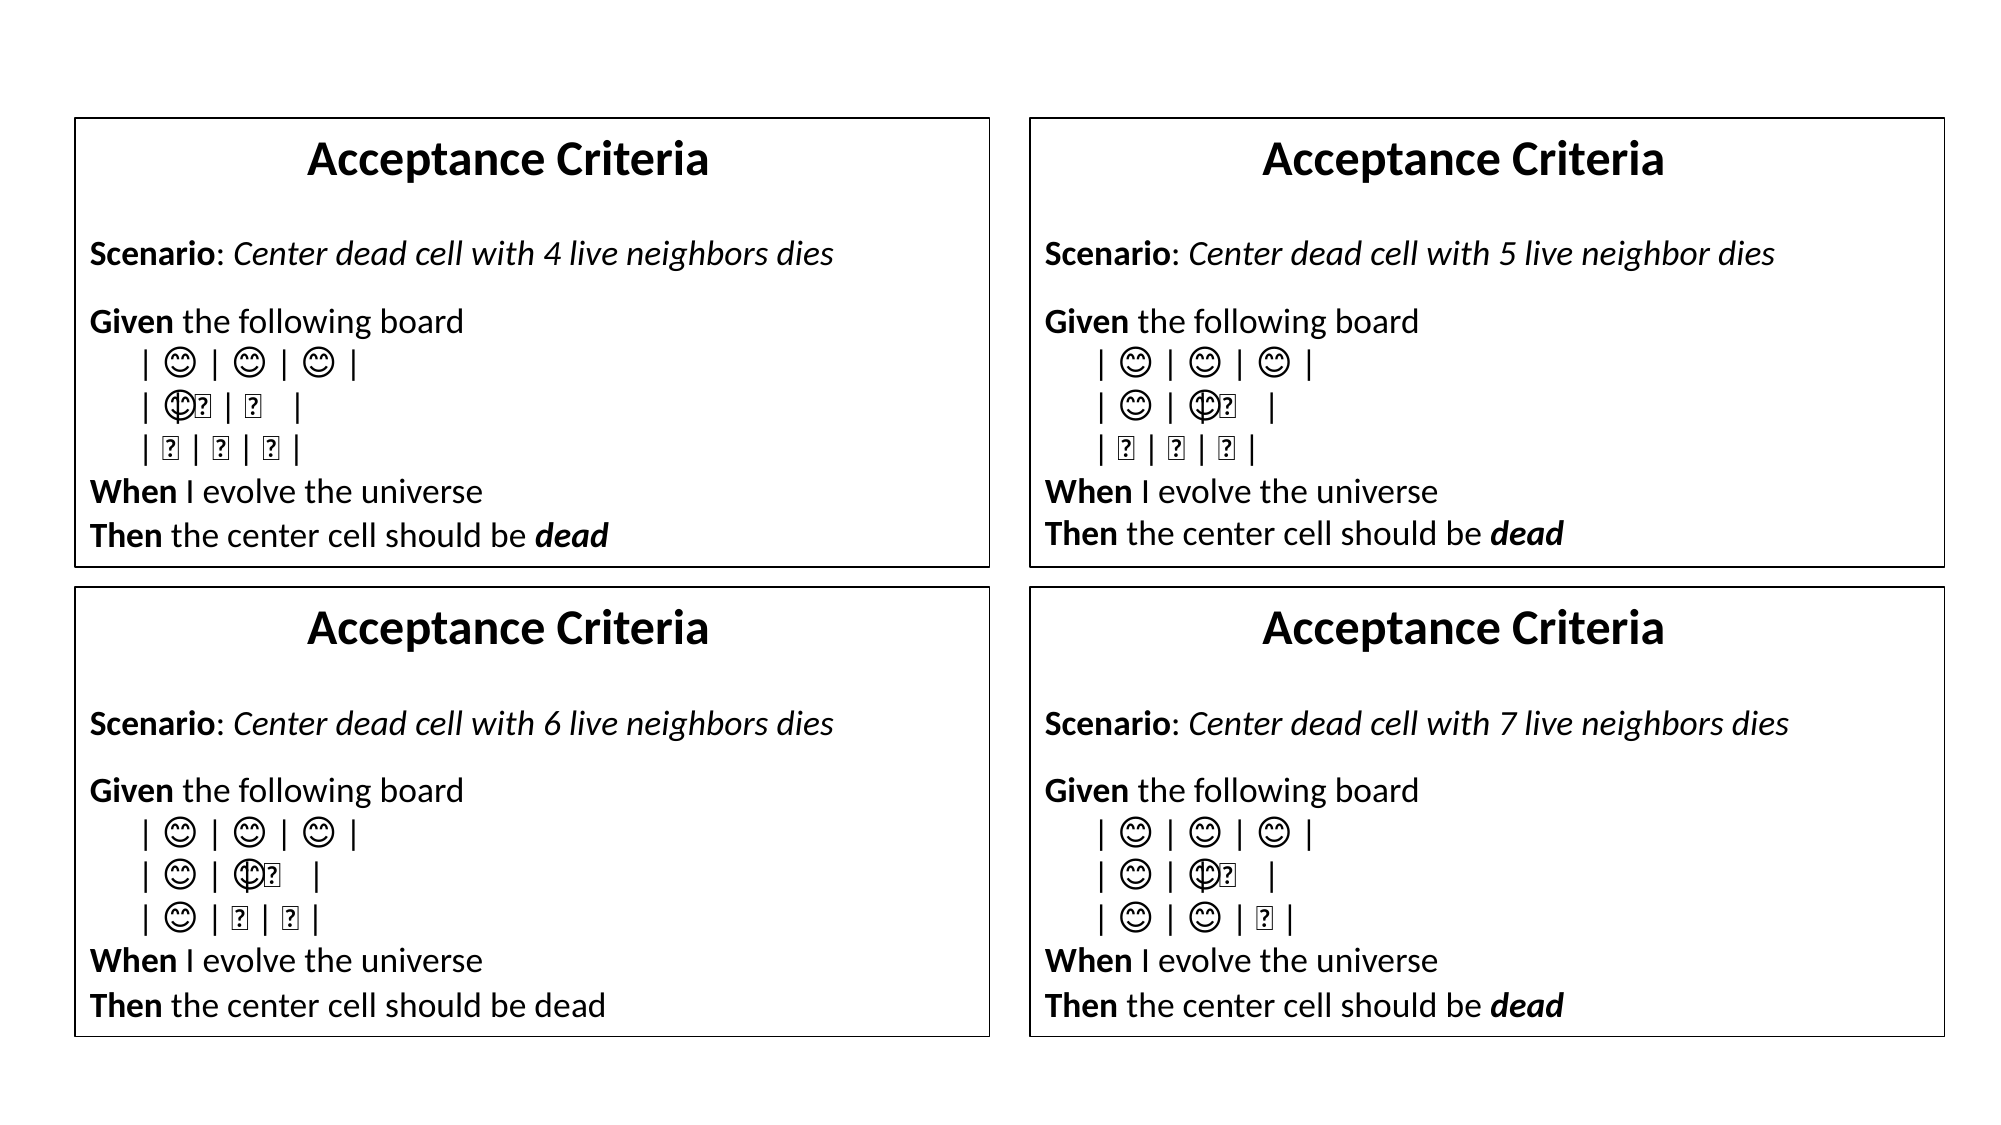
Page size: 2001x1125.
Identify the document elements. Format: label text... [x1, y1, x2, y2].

text_box Acceptance Criteria Scenario: Center dead cell with 7 live neighbors dies Given the following board | 😊 | 😊 | 😊 | | 😊 | 💀 | 😊 | | 😊 | 😊 | 💀 | When I evolve the universe Then the center cell should be dead [1030, 587, 1945, 1037]
text_box Acceptance Criteria Scenario: Center dead cell with 6 live neighbors dies Given the following board | 😊 | 😊 | 😊 | | 😊 | 💀 | 😊 | | 😊 | 💀 | 💀 | When I evolve the universe Then the center cell should be dead [74, 587, 990, 1037]
text_box Acceptance Criteria Scenario: Center dead cell with 4 live neighbors dies Given the following board | 😊 | 😊 | 😊 | | 💀 | 💀 | 😊 | | 💀 | 💀 | 💀 | When I evolve the universe Then the center cell should be dead [74, 117, 990, 568]
text_box Acceptance Criteria Scenario: Center dead cell with 5 live neighbor dies Given the following board | 😊 | 😊 | 😊 | | 😊 | 💀 | 😊 | | 💀 | 💀 | 💀 | When I evolve the universe Then the center cell should be dead [1030, 117, 1945, 568]
